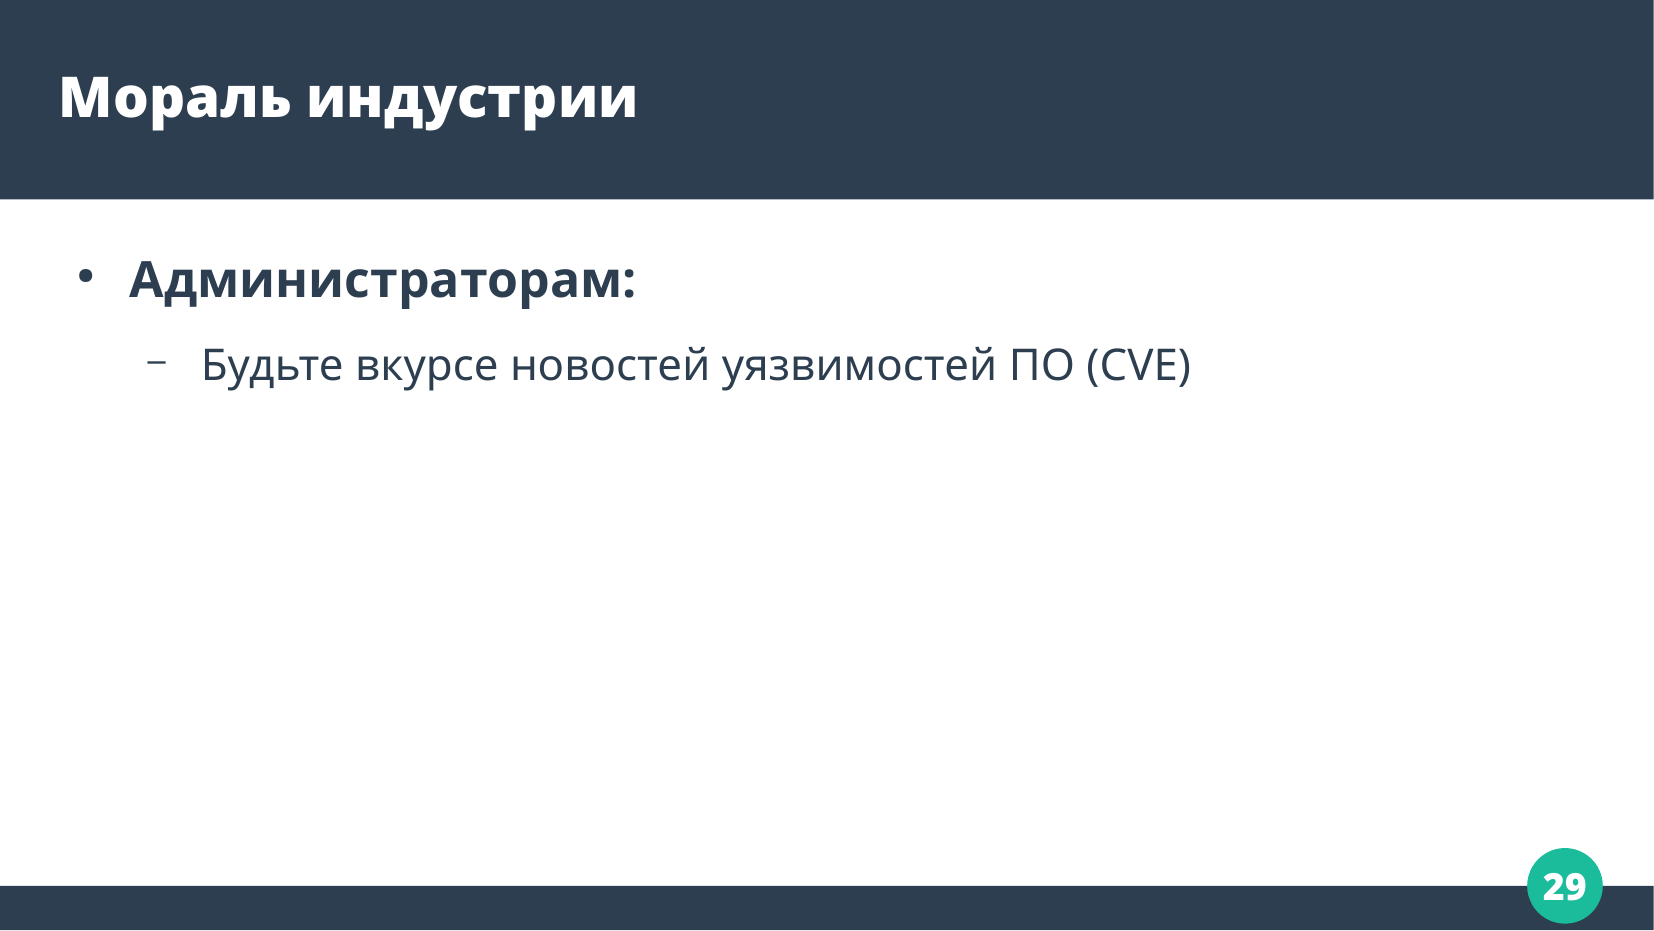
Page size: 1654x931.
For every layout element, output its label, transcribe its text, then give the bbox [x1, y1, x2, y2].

title Мораль индустрии [59, 37, 1595, 155]
list Администраторам: Будьте вкурсе новостей уязвимостей ПО (CVE) [59, 243, 1595, 864]
